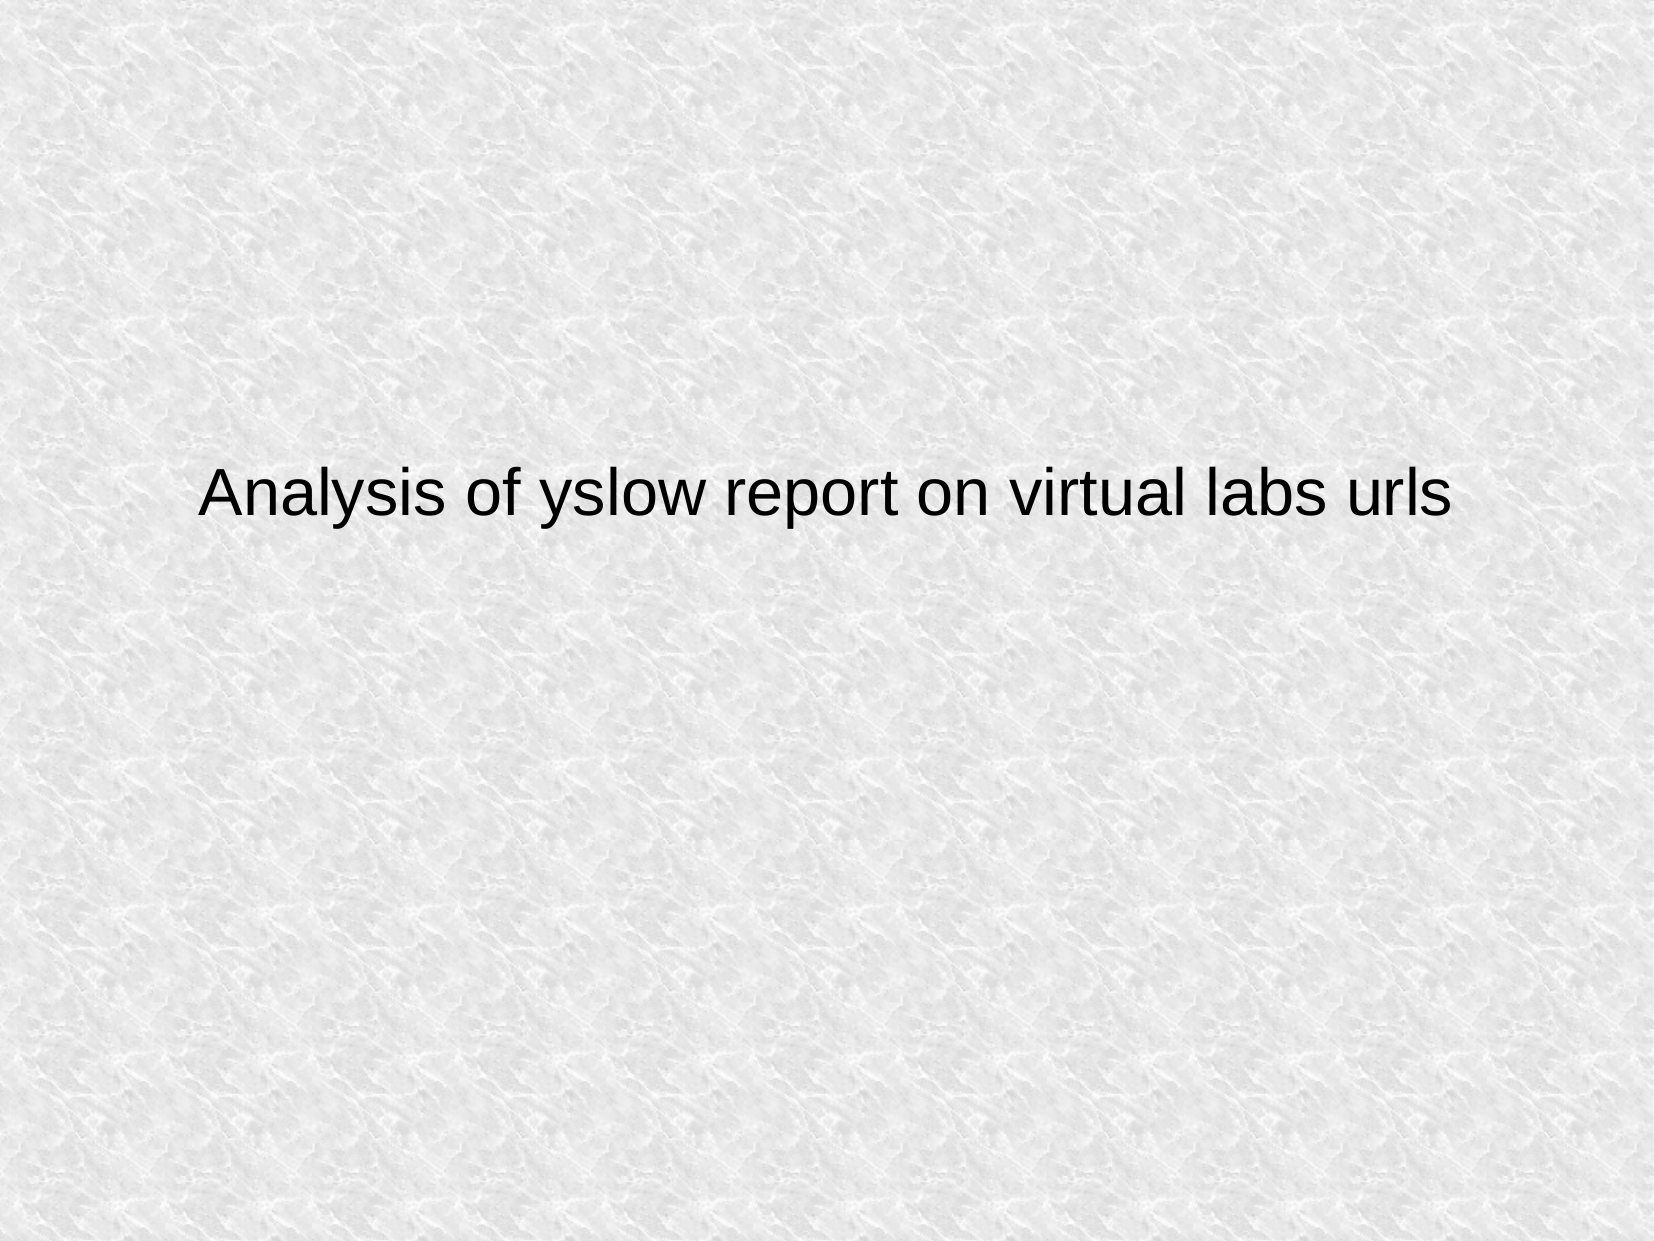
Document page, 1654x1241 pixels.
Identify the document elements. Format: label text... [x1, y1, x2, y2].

subtitle Analysis of yslow report on virtual labs urls [82, 49, 1571, 1010]
picture [0, 0, 1654, 1241]
